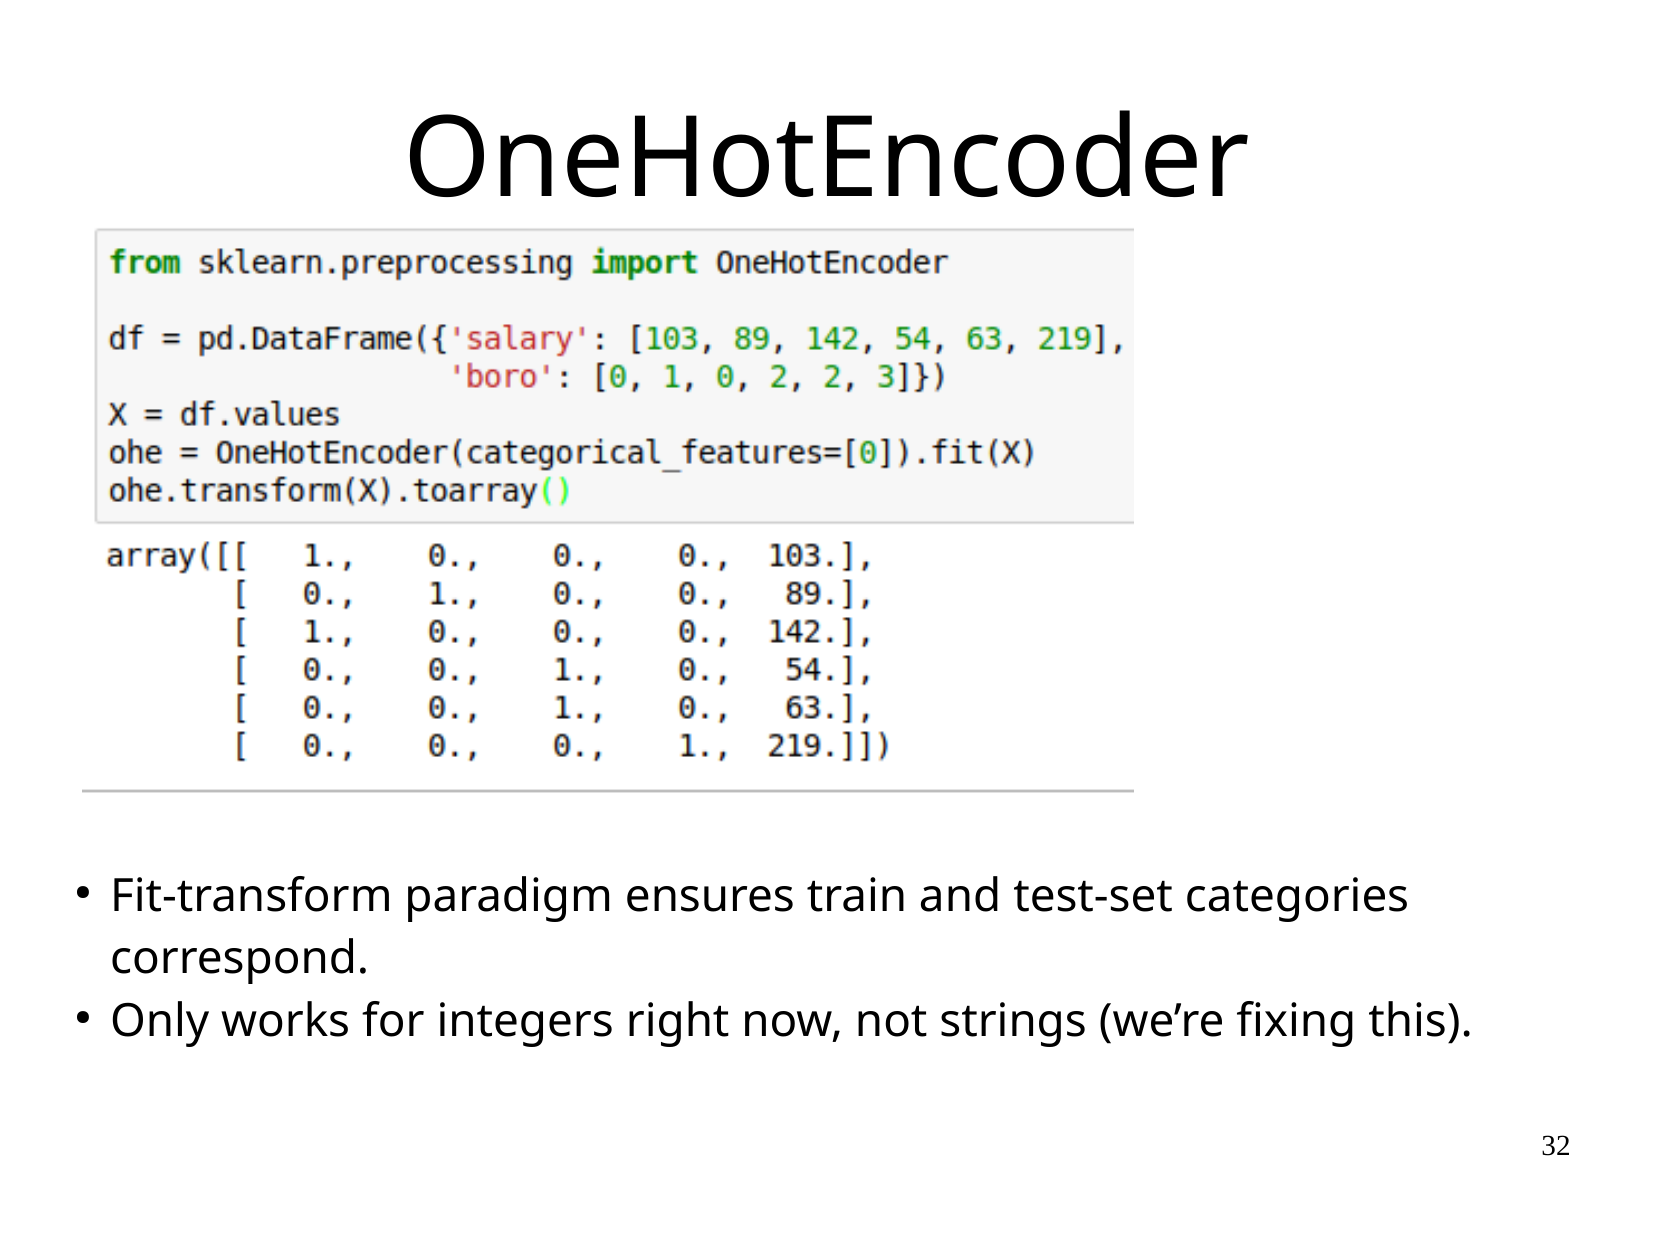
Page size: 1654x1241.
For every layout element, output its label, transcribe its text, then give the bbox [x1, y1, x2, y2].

title OneHotEncoder [82, 49, 1571, 257]
text_box Fit-transform paradigm ensures train and test-set categories correspond. Only works for integers right now, not strings (we’re fixing this). [60, 855, 1606, 1070]
picture [82, 209, 1134, 795]
